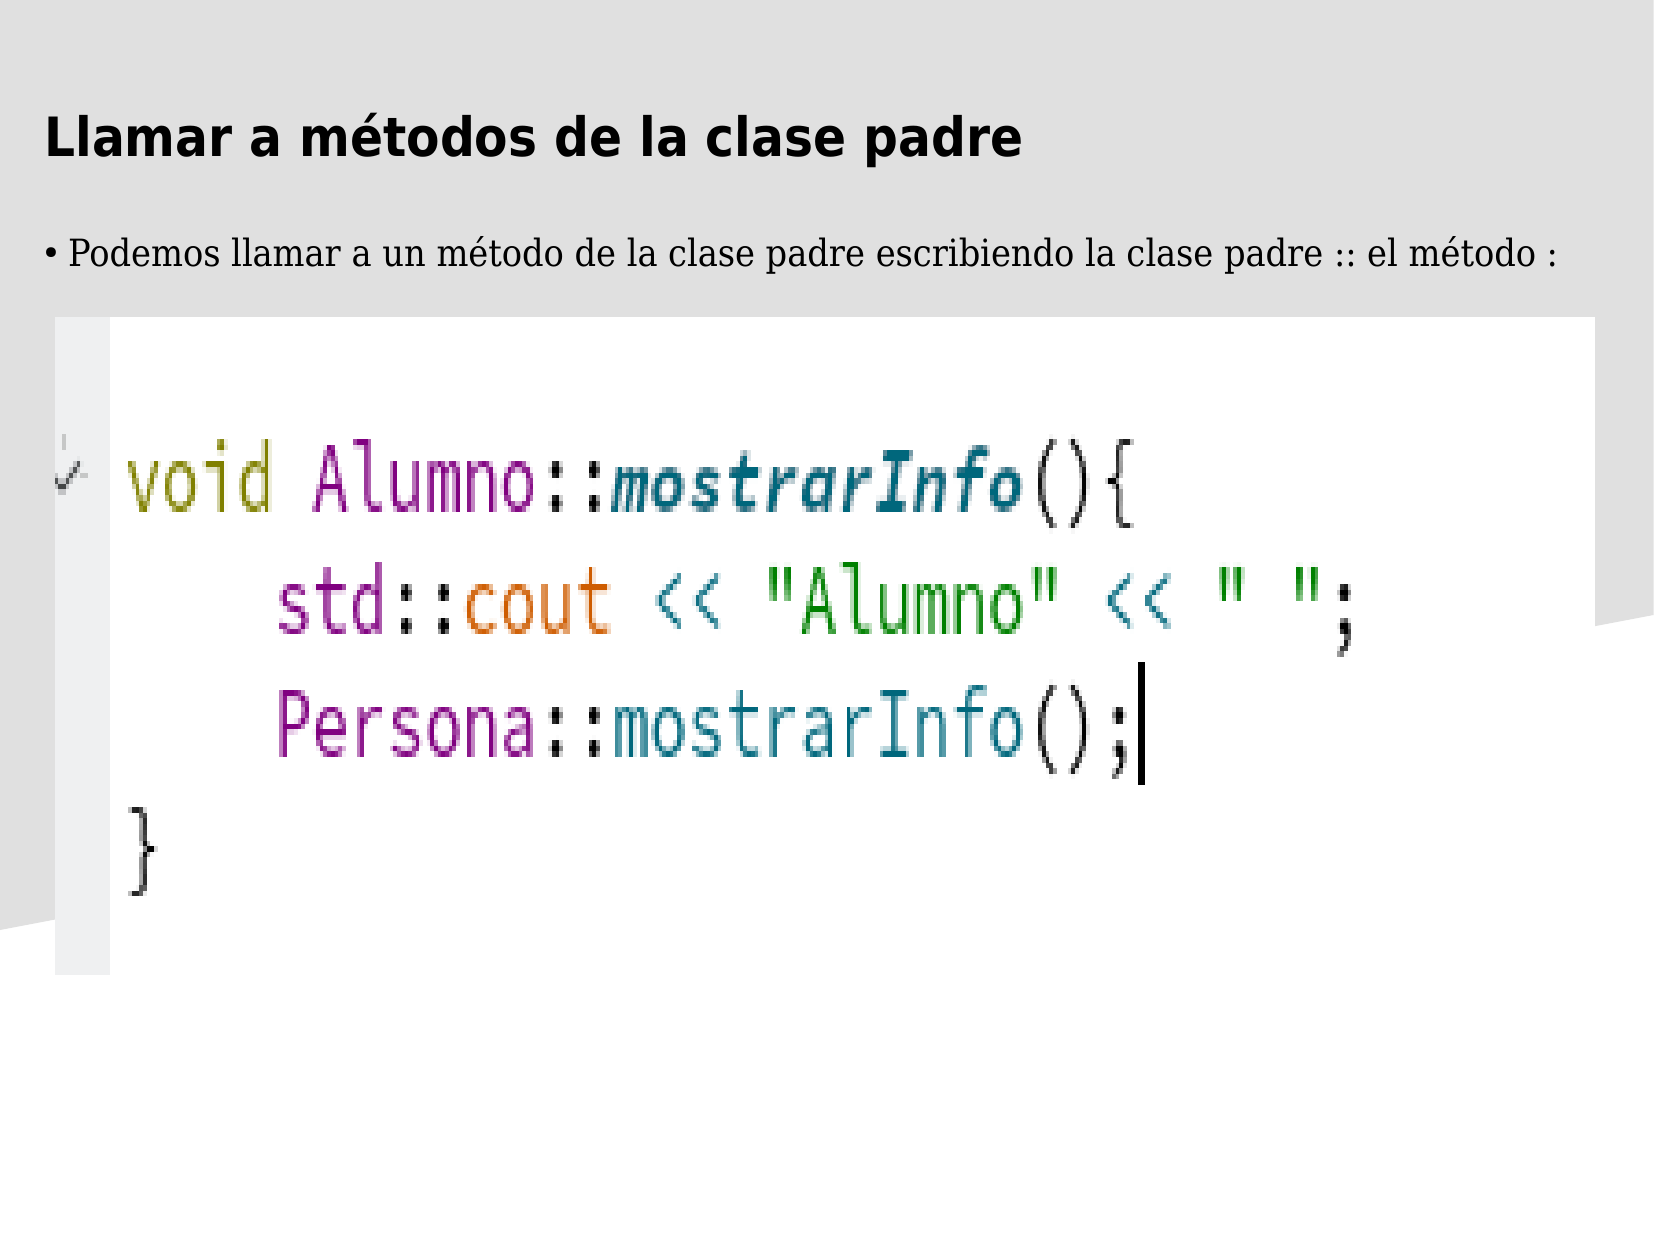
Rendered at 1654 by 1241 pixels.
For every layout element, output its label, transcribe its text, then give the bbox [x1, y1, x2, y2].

text_box Llamar a métodos de la clase padre [29, 99, 1625, 178]
text_box Podemos llamar a un método de la clase padre escribiendo la clase padre :: el método : [29, 224, 1654, 414]
picture [55, 317, 1595, 975]
